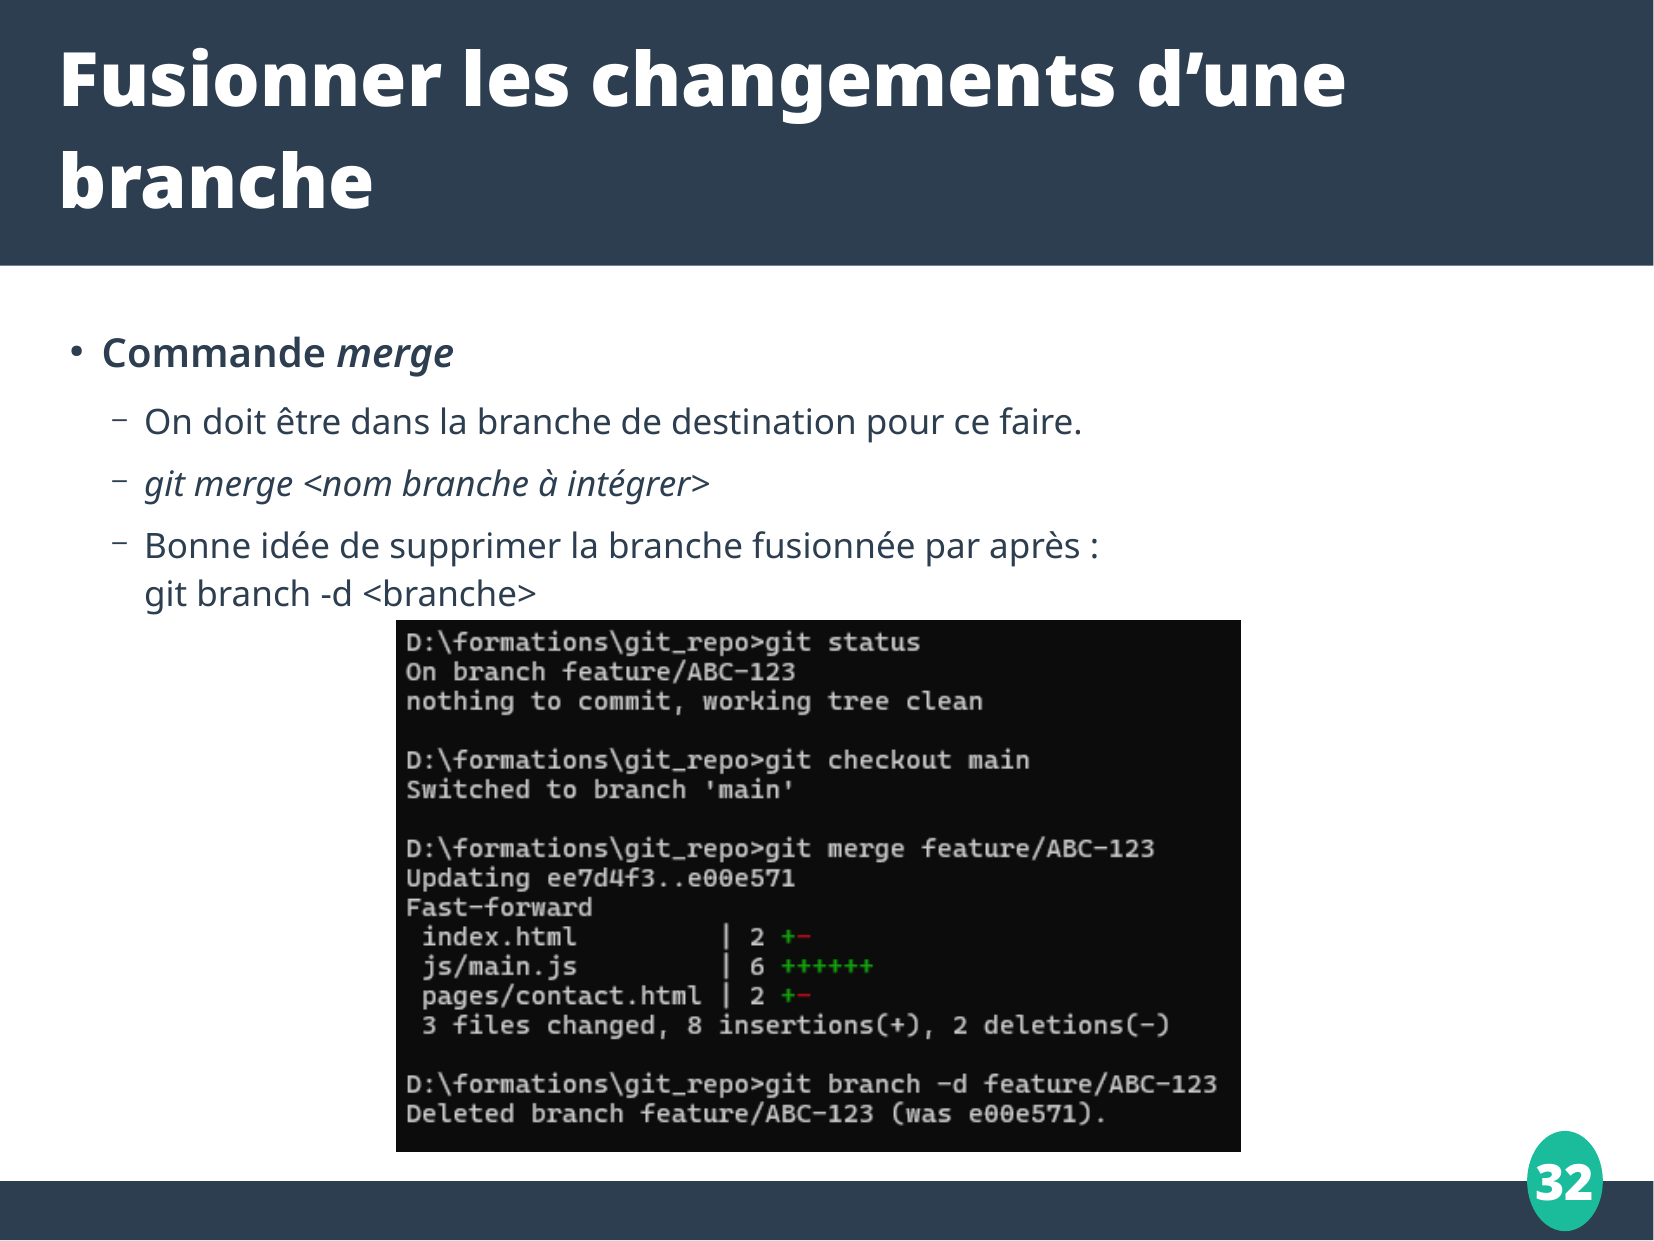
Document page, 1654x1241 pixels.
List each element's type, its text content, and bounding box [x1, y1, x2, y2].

picture [396, 620, 1241, 1152]
title Fusionner les changements d’une branche [59, 49, 1595, 207]
list Commande merge On doit être dans la branche de destination pour ce faire. git merge <nom branche à intégrer> Bonne idée de supprimer la branche fusionnée par après : git branch -d <branche> [59, 324, 1595, 621]
